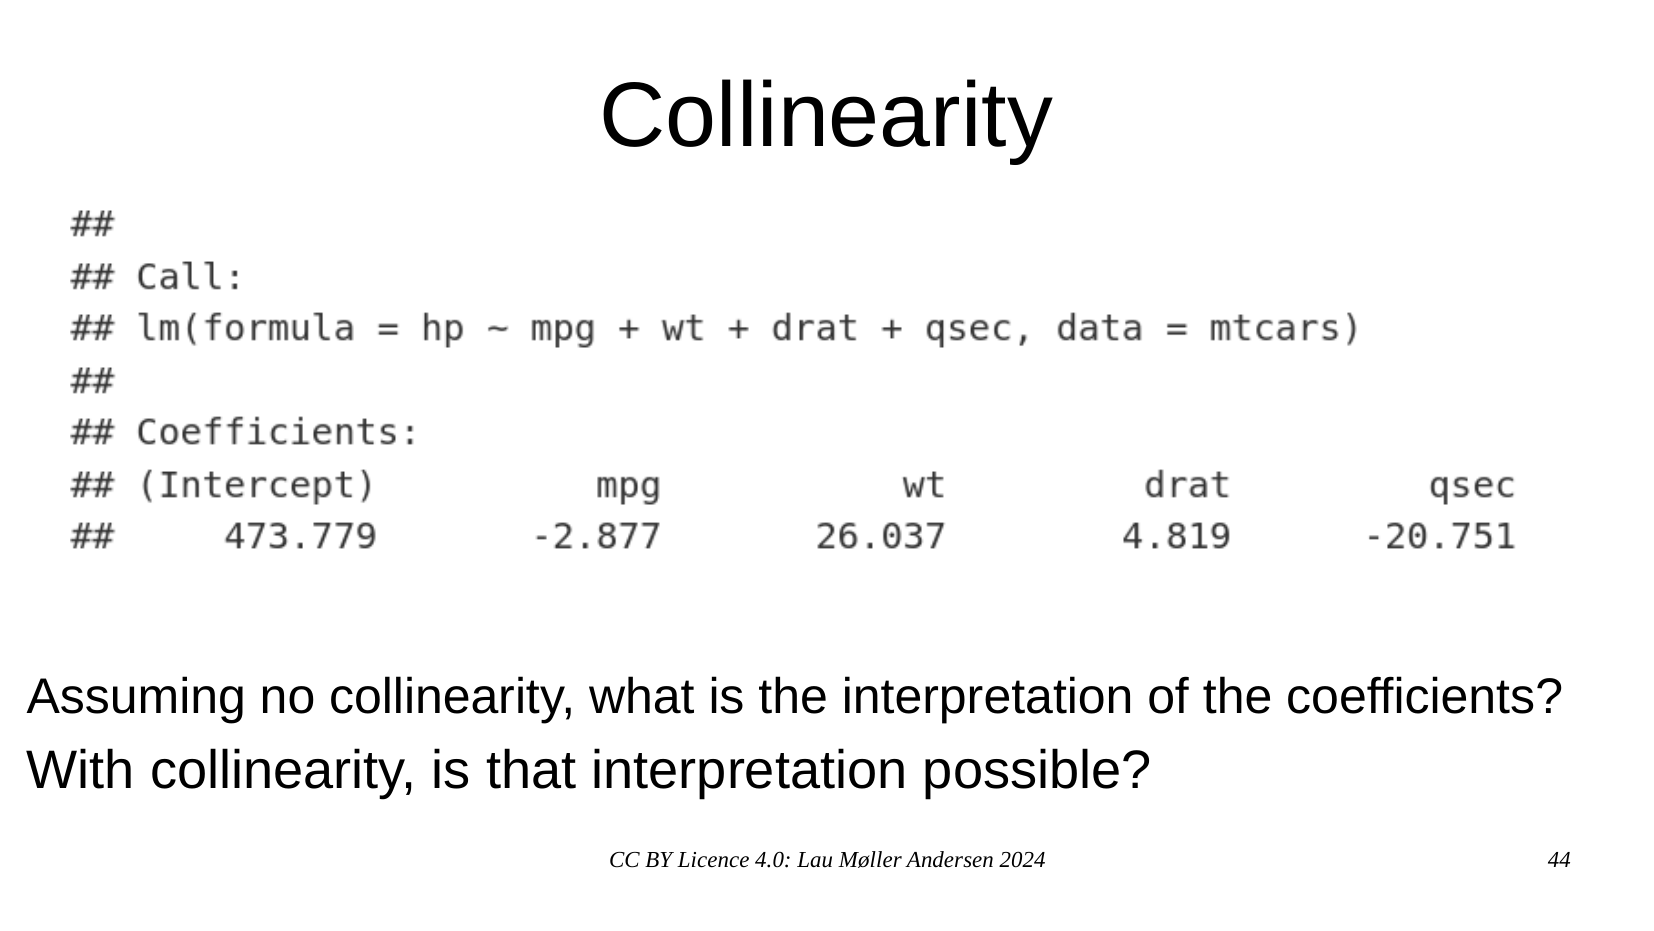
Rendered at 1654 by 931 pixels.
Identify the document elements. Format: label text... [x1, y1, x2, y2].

text_box Assuming no collinearity, what is the interpretation of the coefficients? [11, 661, 1642, 732]
picture [70, 200, 1559, 556]
title Collinearity [82, 37, 1571, 193]
text_box With collinearity, is that interpretation possible? [11, 732, 1642, 808]
